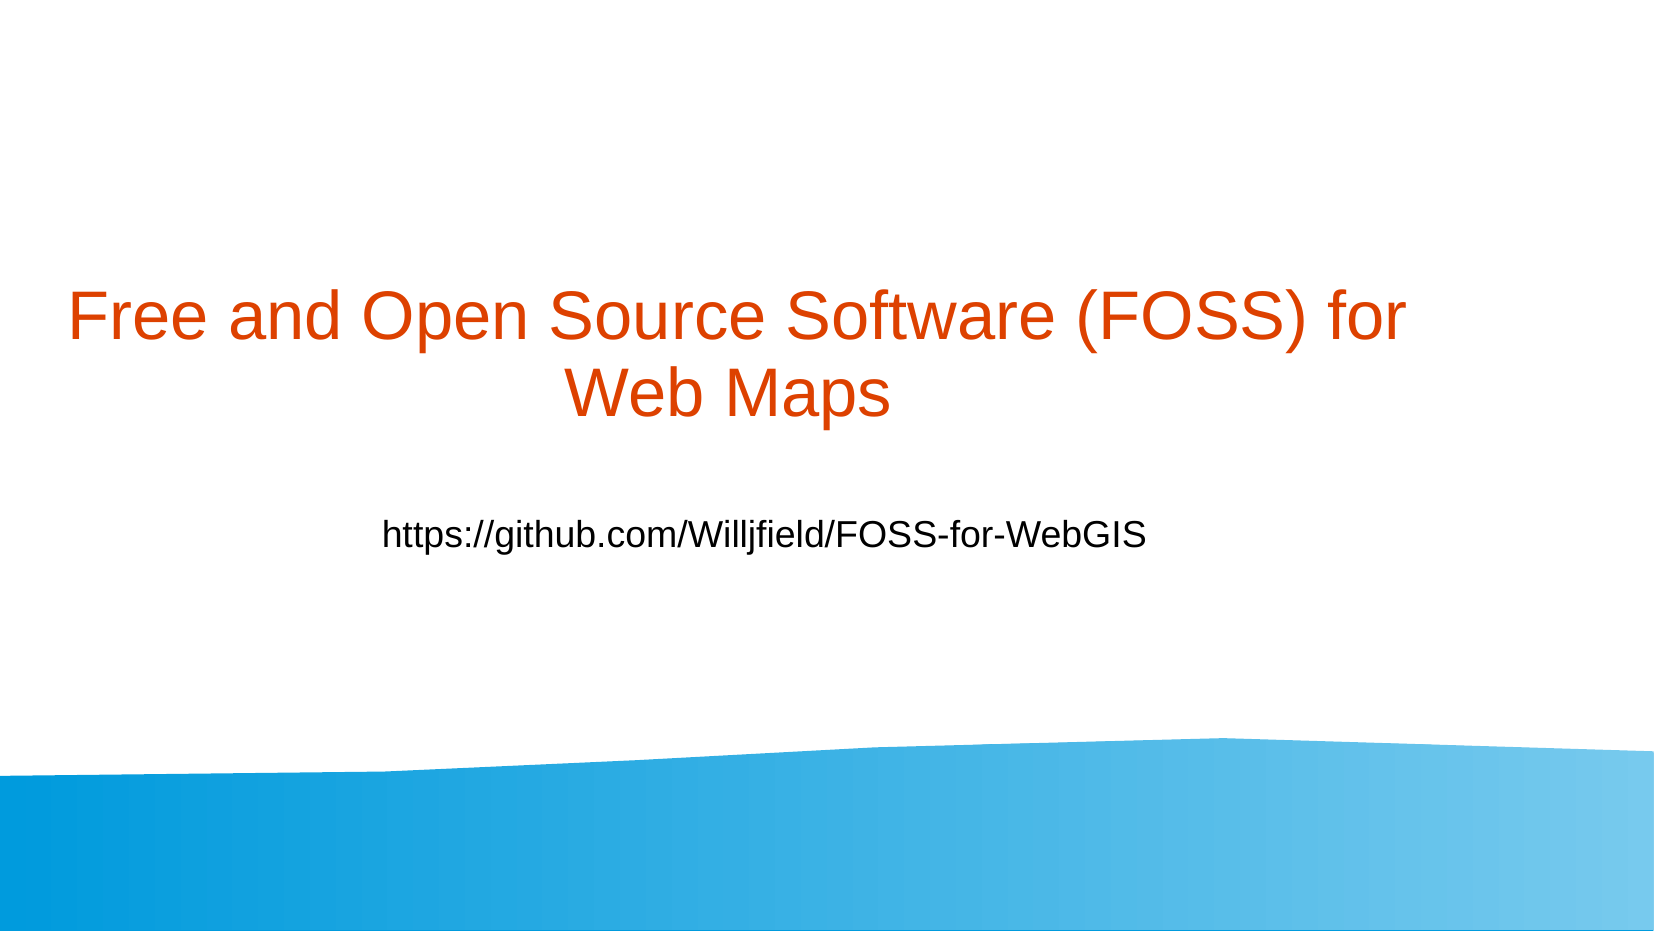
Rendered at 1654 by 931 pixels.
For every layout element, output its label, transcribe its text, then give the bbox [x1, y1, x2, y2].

title Free and Open Source Software (FOSS) for Web Maps [0, 265, 1477, 443]
text_box https://github.com/Willjfield/FOSS-for-WebGIS [367, 505, 1163, 563]
